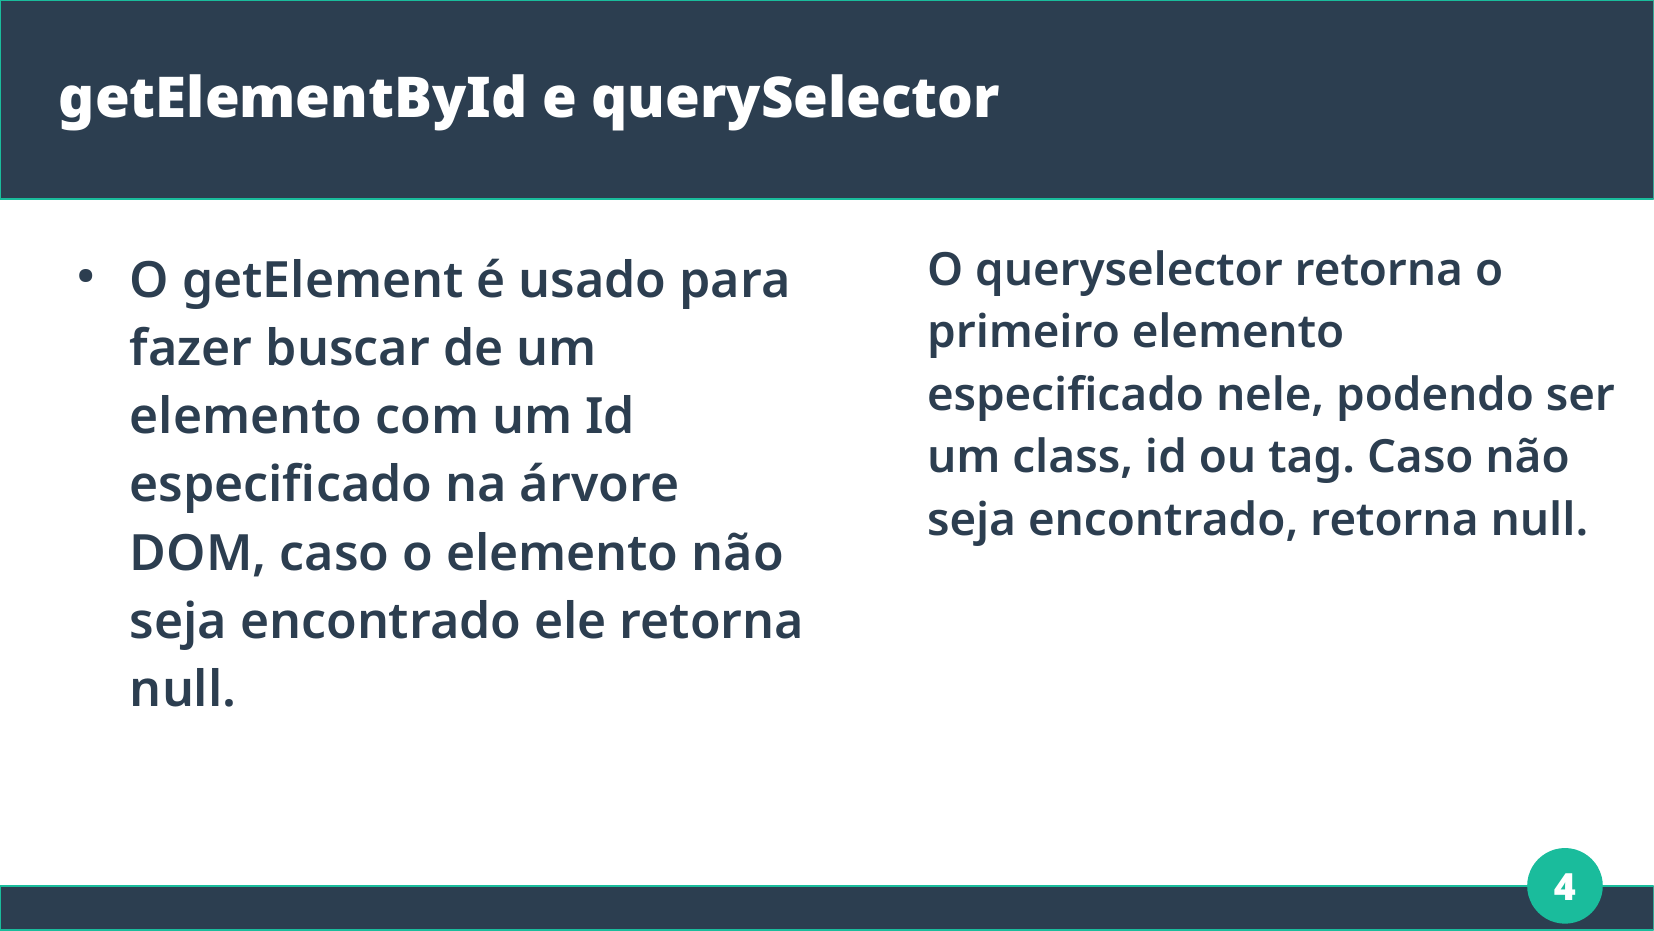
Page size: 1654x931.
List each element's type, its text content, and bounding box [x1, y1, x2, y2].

list O getElement é usado para fazer buscar de um elemento com um Id especificado na árvore DOM, caso o elemento não seja encontrado ele retorna null. [59, 243, 827, 864]
list O queryselector retorna o primeiro elemento especificado nele, podendo ser um class, id ou tag. Caso não seja encontrado, retorna null. [856, 236, 1625, 857]
title getElementById e querySelector [59, 37, 1595, 155]
